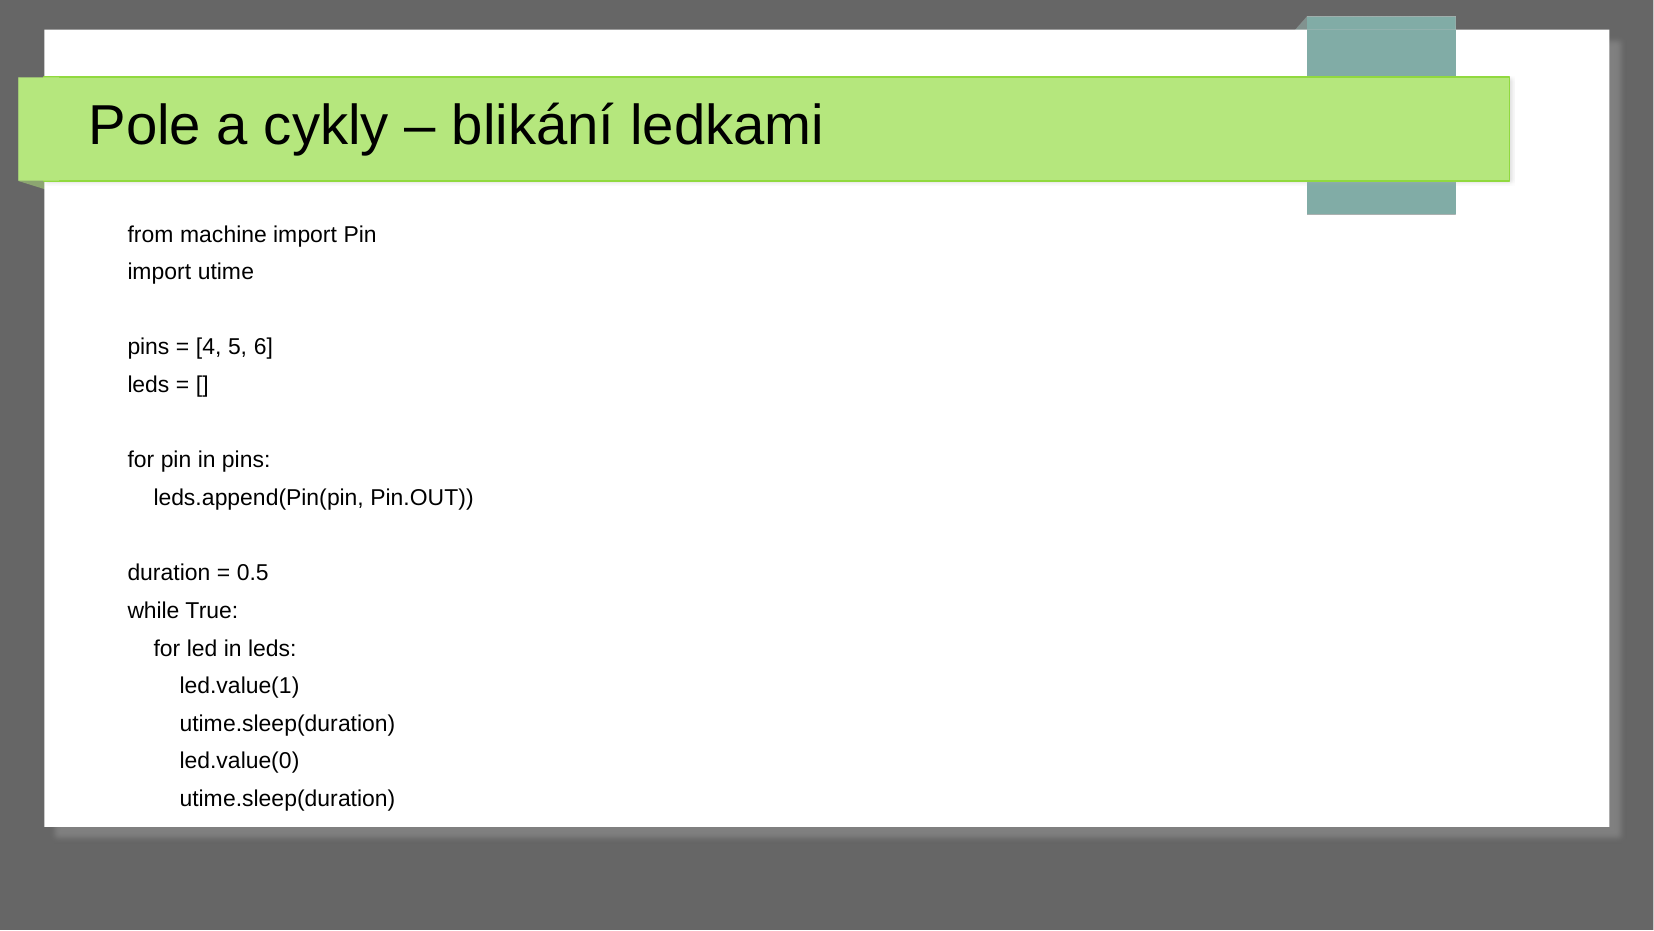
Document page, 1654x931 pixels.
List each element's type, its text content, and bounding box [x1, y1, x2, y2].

title Pole a cykly – blikání ledkami [88, 73, 1506, 178]
list from machine import Pin import utime pins = [4, 5, 6] leds = [] for pin in pins: leds.append(Pin(pin, Pin.OUT)) duration = 0.5 while True: for led in leds: led.value(1) utime.sleep(duration) led.value(0) utime.sleep(duration) [88, 221, 1565, 813]
